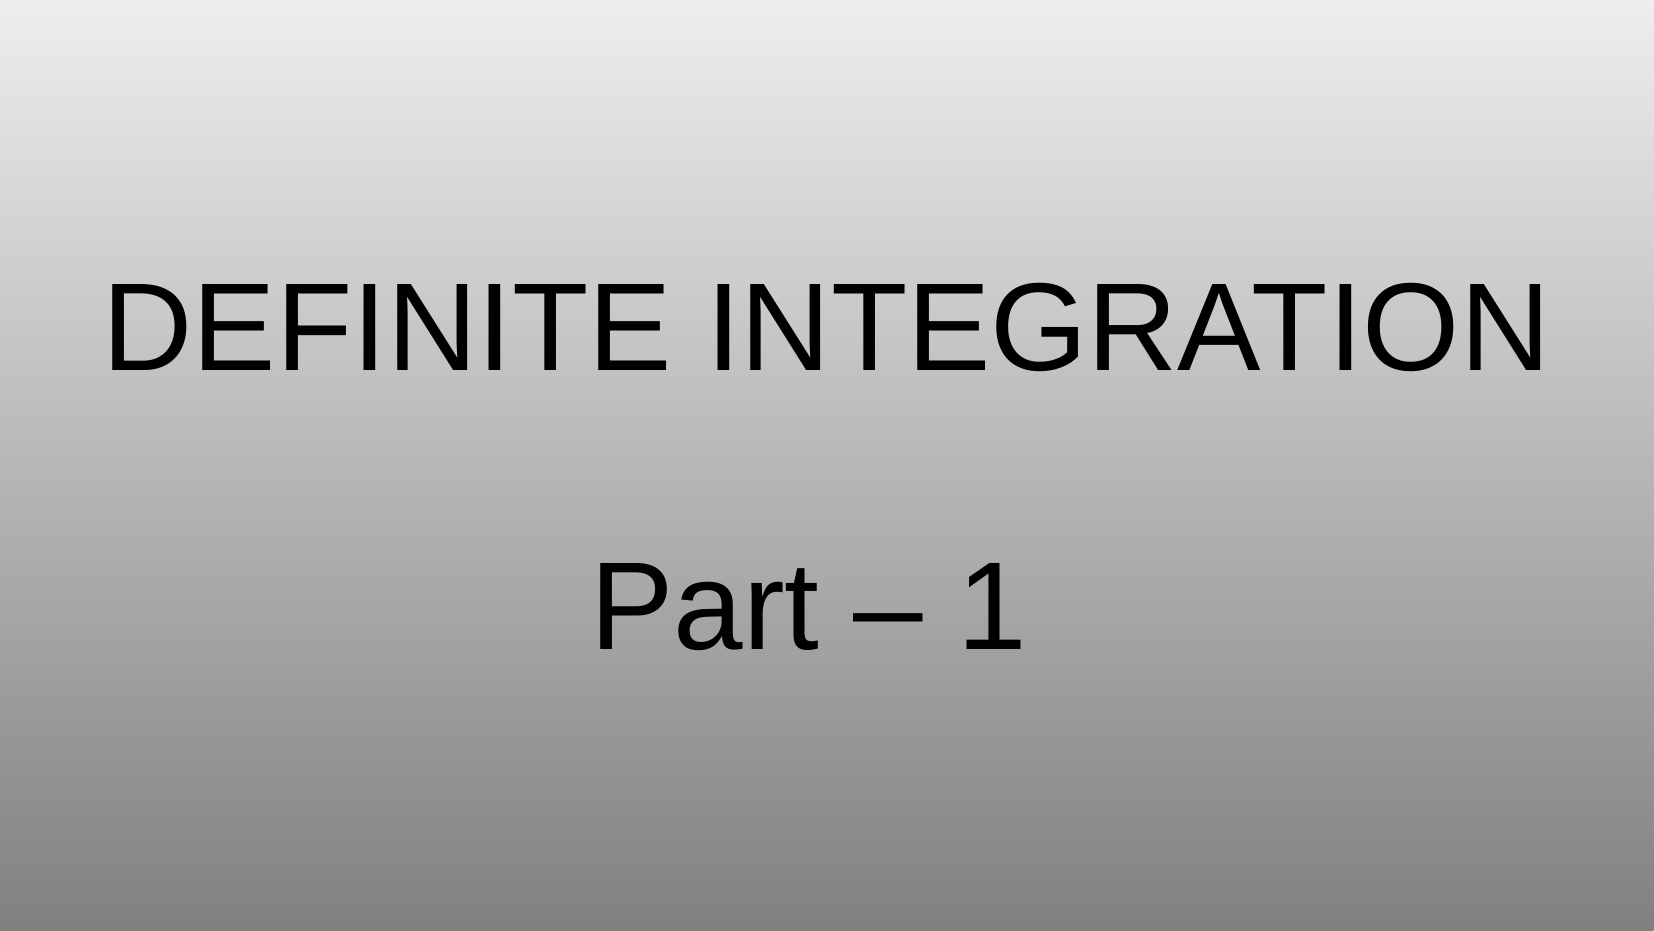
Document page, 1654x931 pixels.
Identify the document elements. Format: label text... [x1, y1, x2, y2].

title DEFINITE INTEGRATION Part – 1 [82, 53, 1571, 880]
